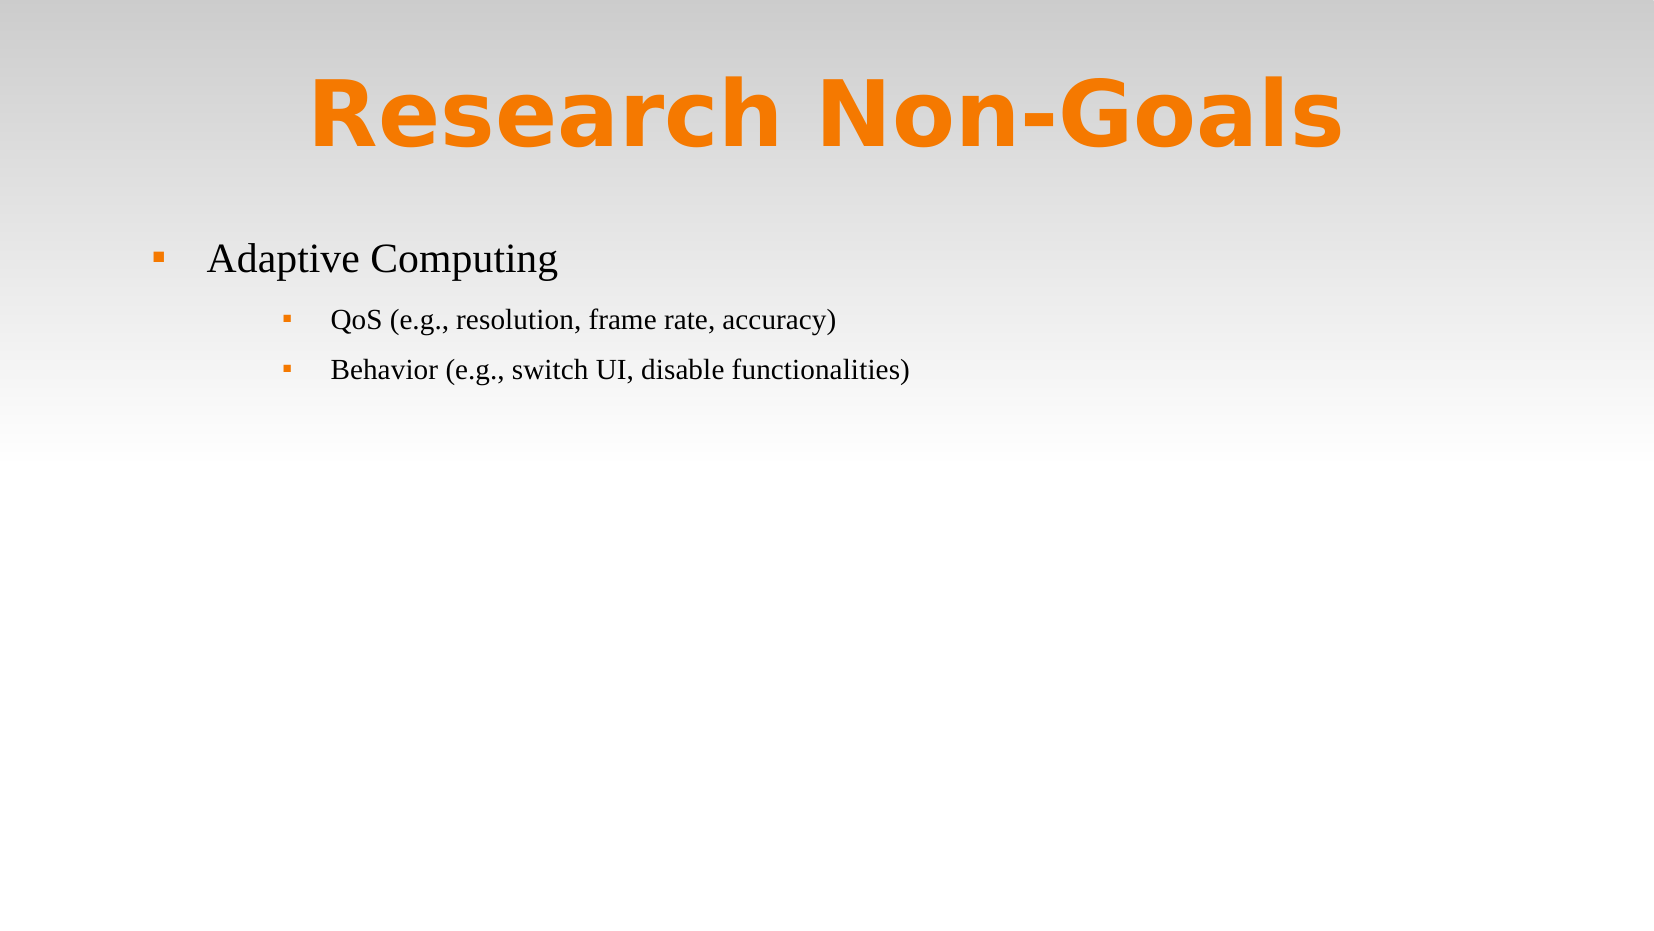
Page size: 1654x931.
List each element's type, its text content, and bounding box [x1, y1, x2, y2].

list Adaptive Computing QoS (e.g., resolution, frame rate, accuracy) Behavior (e.g., switch UI, disable functionalities) [82, 235, 1538, 931]
title Research Non-Goals [82, 37, 1571, 193]
